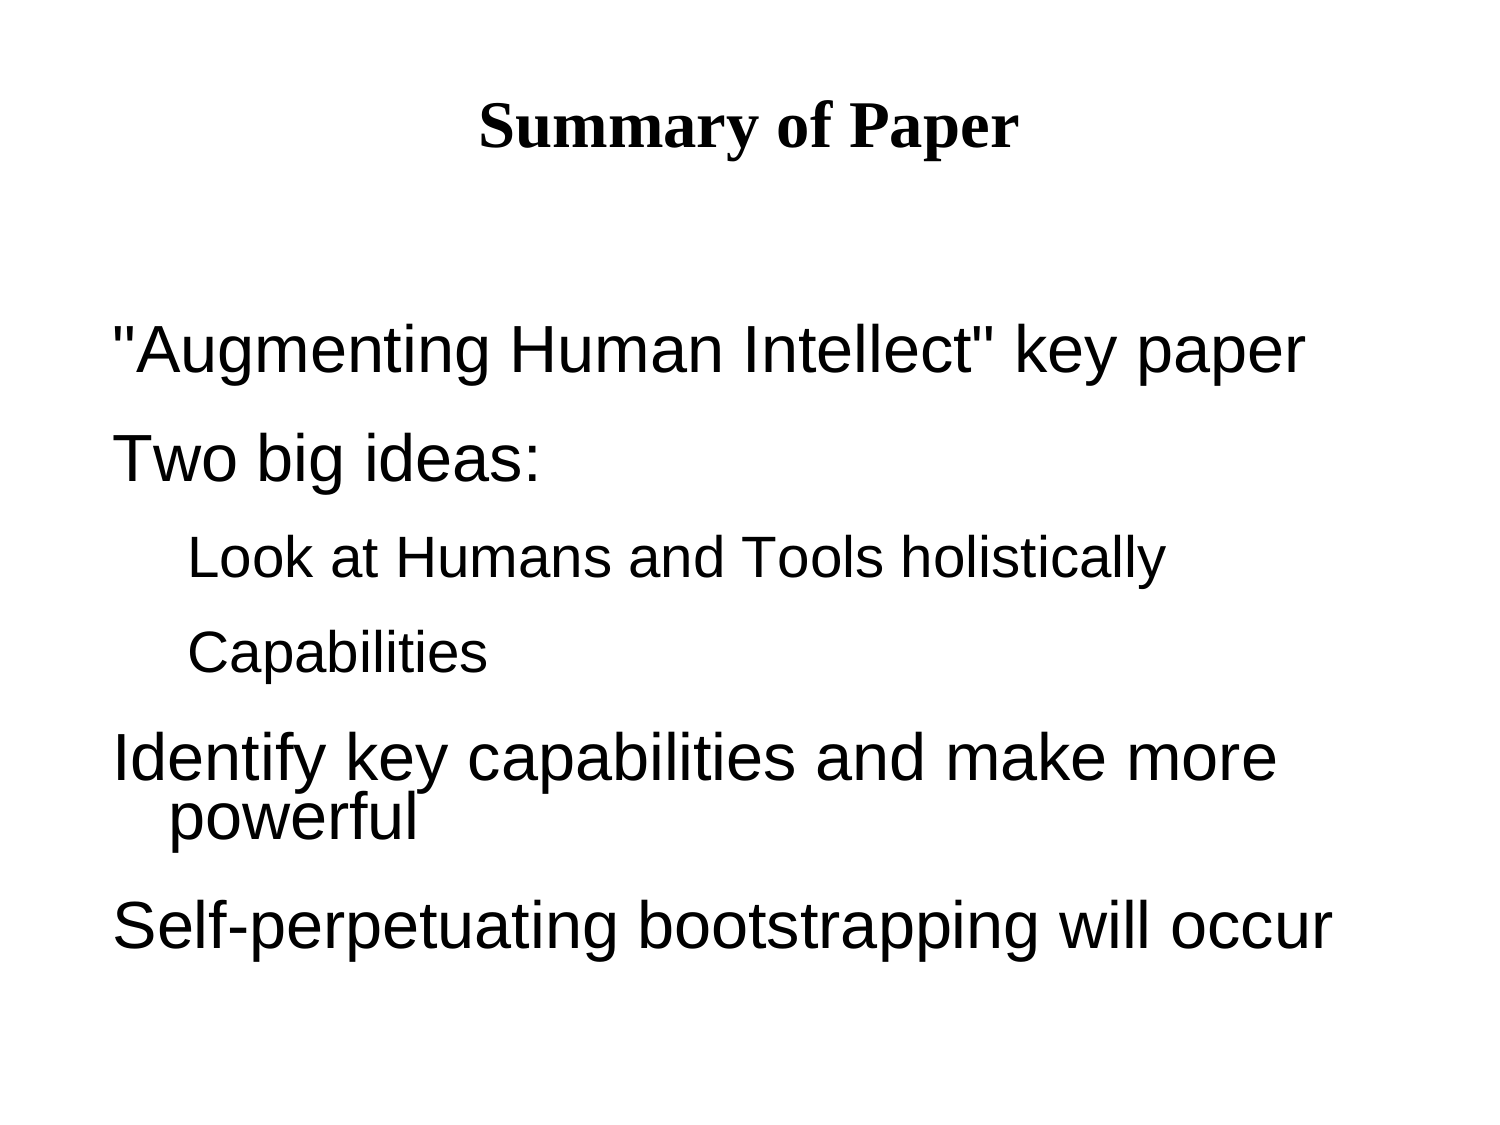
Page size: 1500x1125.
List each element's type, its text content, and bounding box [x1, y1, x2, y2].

title Summary of Paper [112, 35, 1387, 223]
list "Augmenting Human Intellect" key paper Two big ideas: Look at Humans and Tools holistically Capabilities Identify key capabilities and make more powerful Self-perpetuating bootstrapping will occur [112, 324, 1387, 1055]
